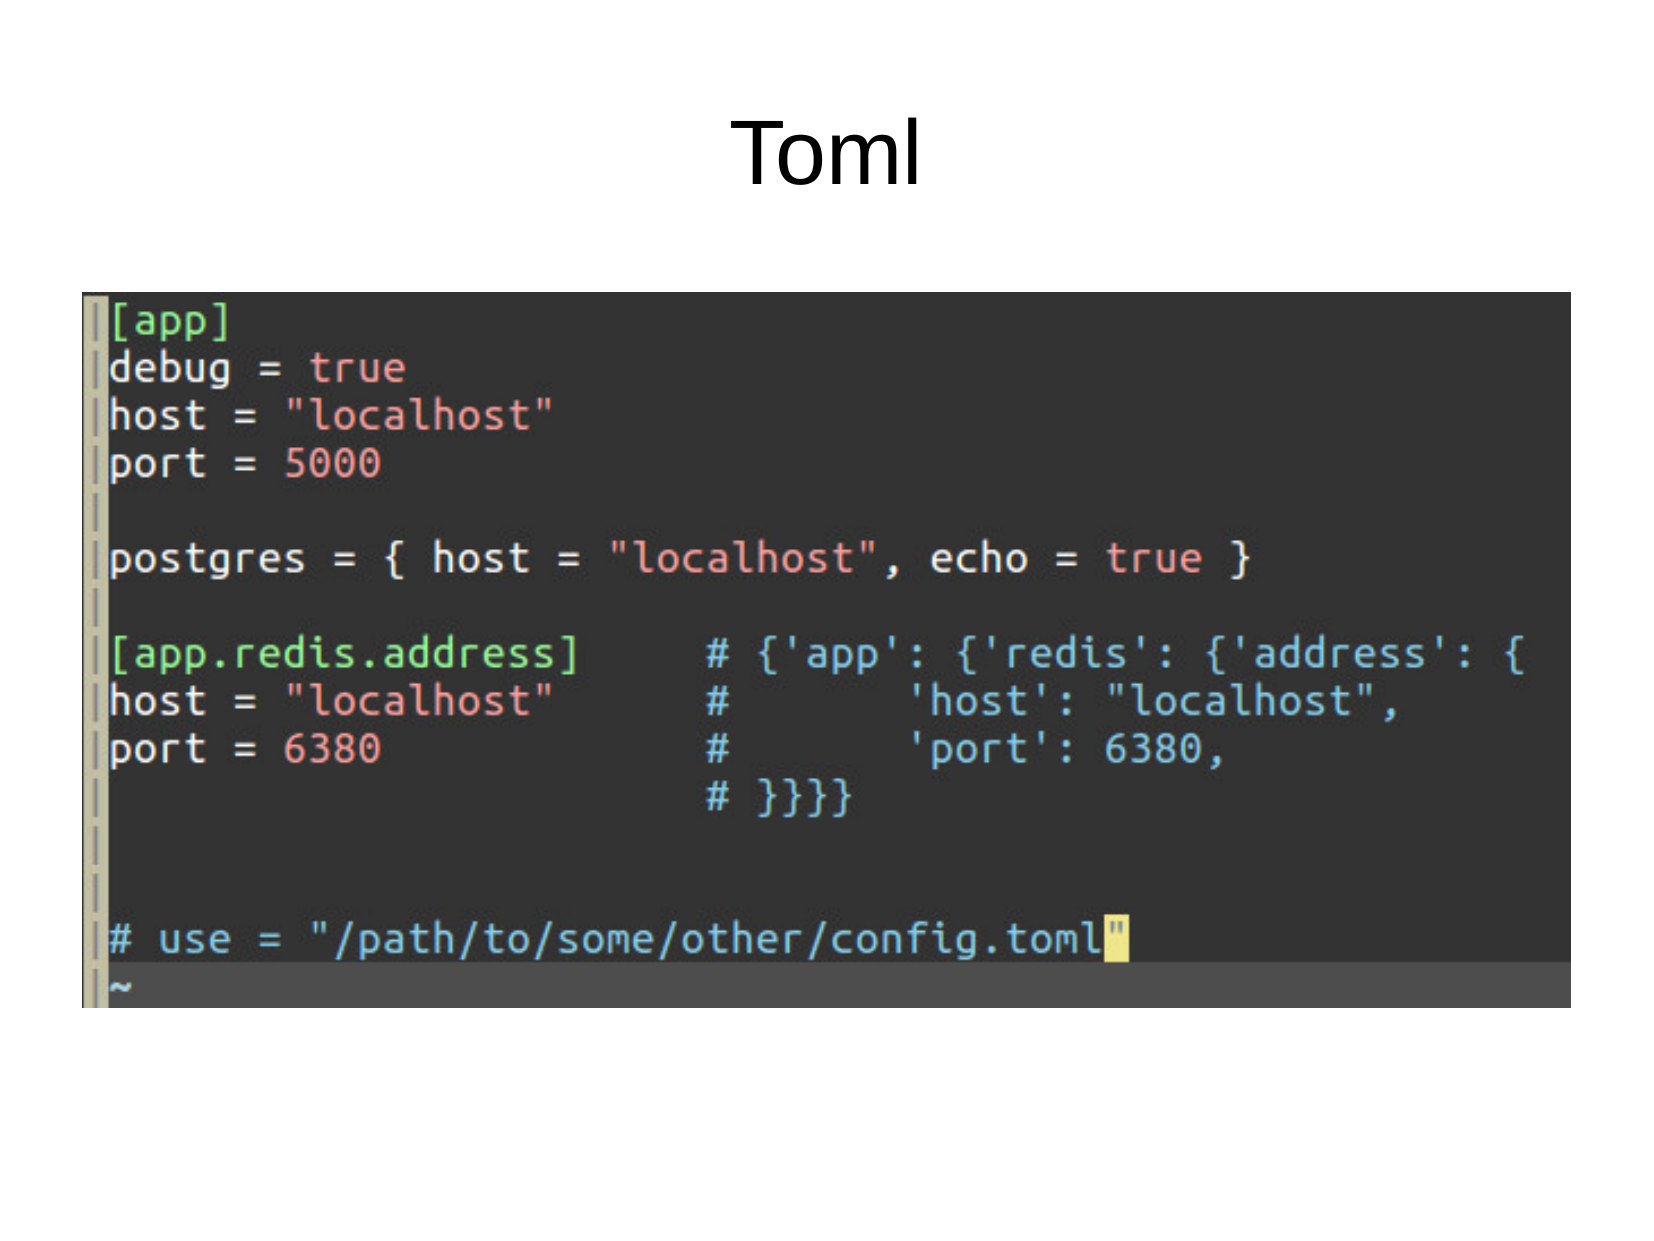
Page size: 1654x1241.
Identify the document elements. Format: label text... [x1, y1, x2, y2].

picture [82, 292, 1571, 1008]
title Toml [82, 49, 1571, 257]
